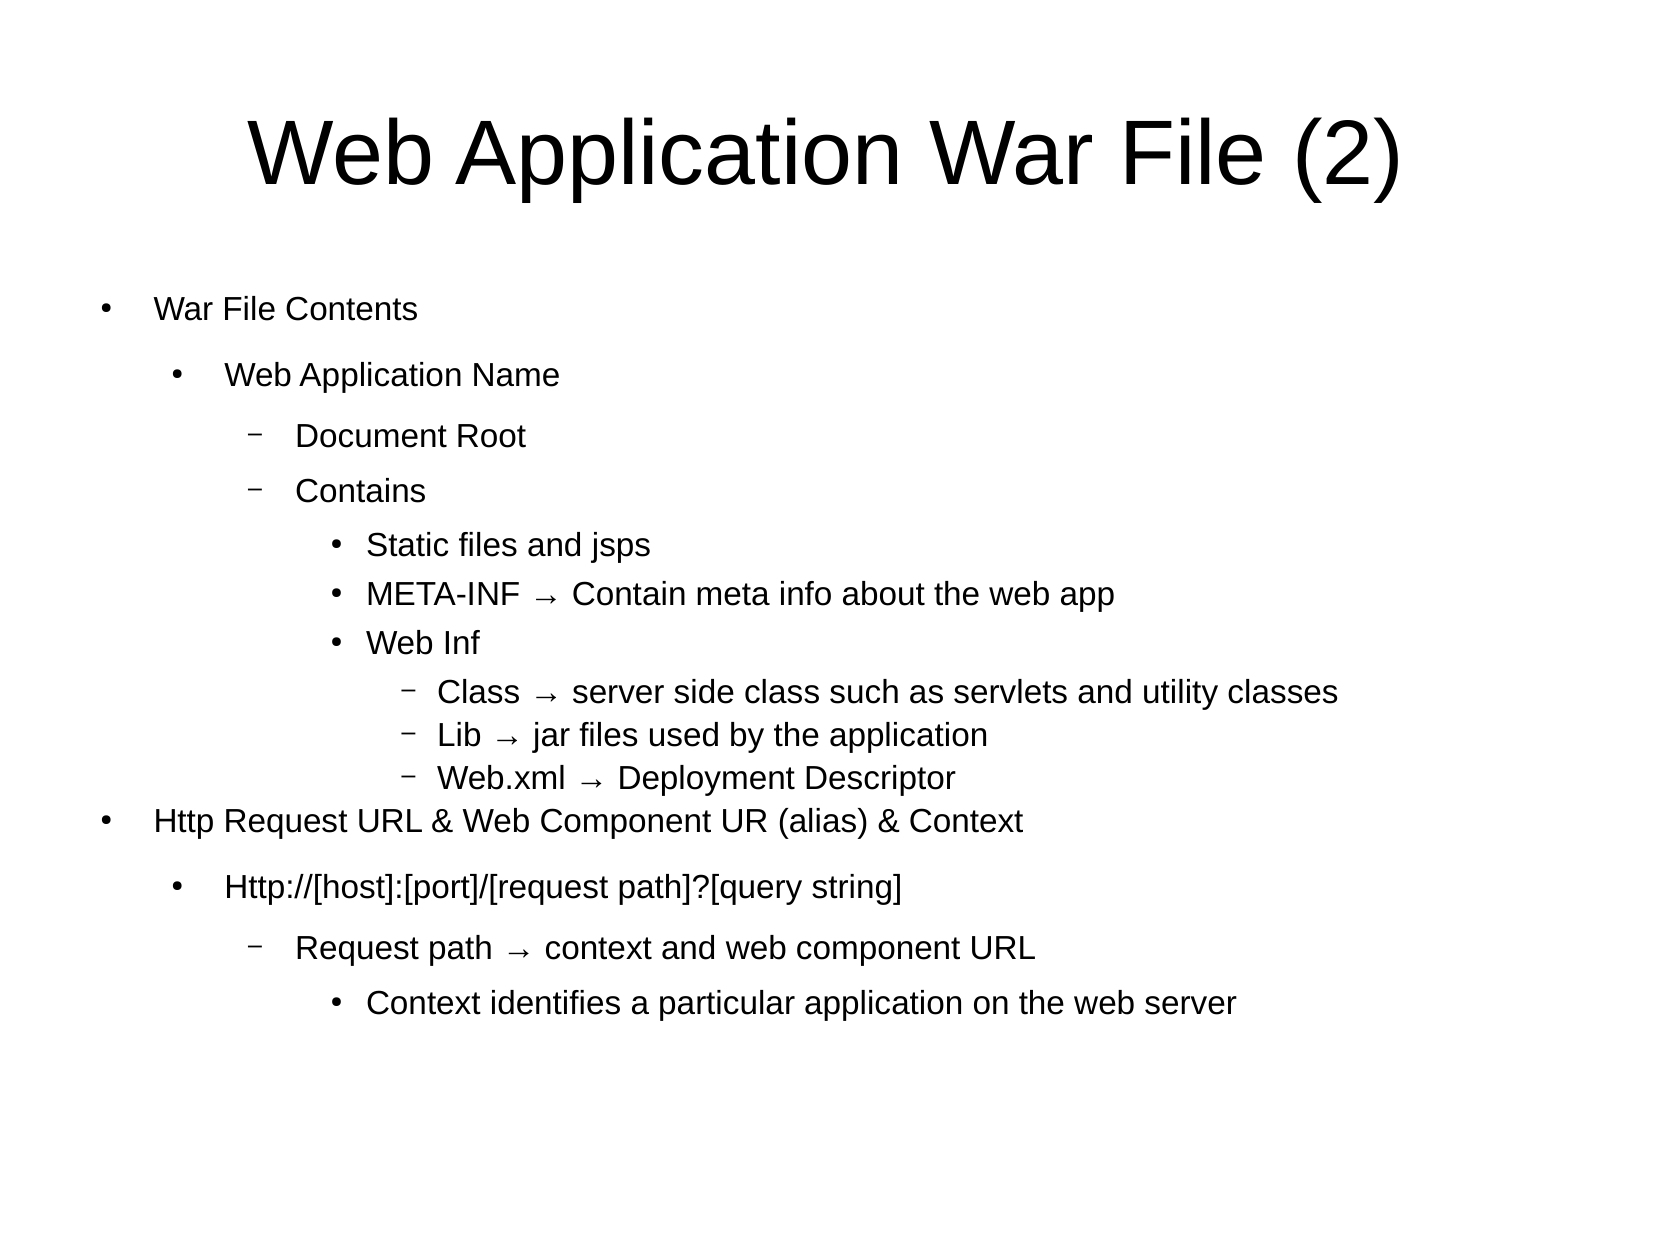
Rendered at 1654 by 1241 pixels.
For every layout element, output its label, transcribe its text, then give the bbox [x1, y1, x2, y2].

title Web Application War File (2) [82, 49, 1571, 257]
list War File Contents Web Application Name Document Root Contains Static files and jsps META-INF → Contain meta info about the web app Web Inf Class → server side class such as servlets and utility classes Lib → jar files used by the application Web.xml → Deployment Descriptor Http Request URL & Web Component UR (alias) & Context Http://[host]:[port]/[request path]?[query string] Request path → context and web component URL Context identifies a particular application on the web server [82, 290, 1571, 1109]
